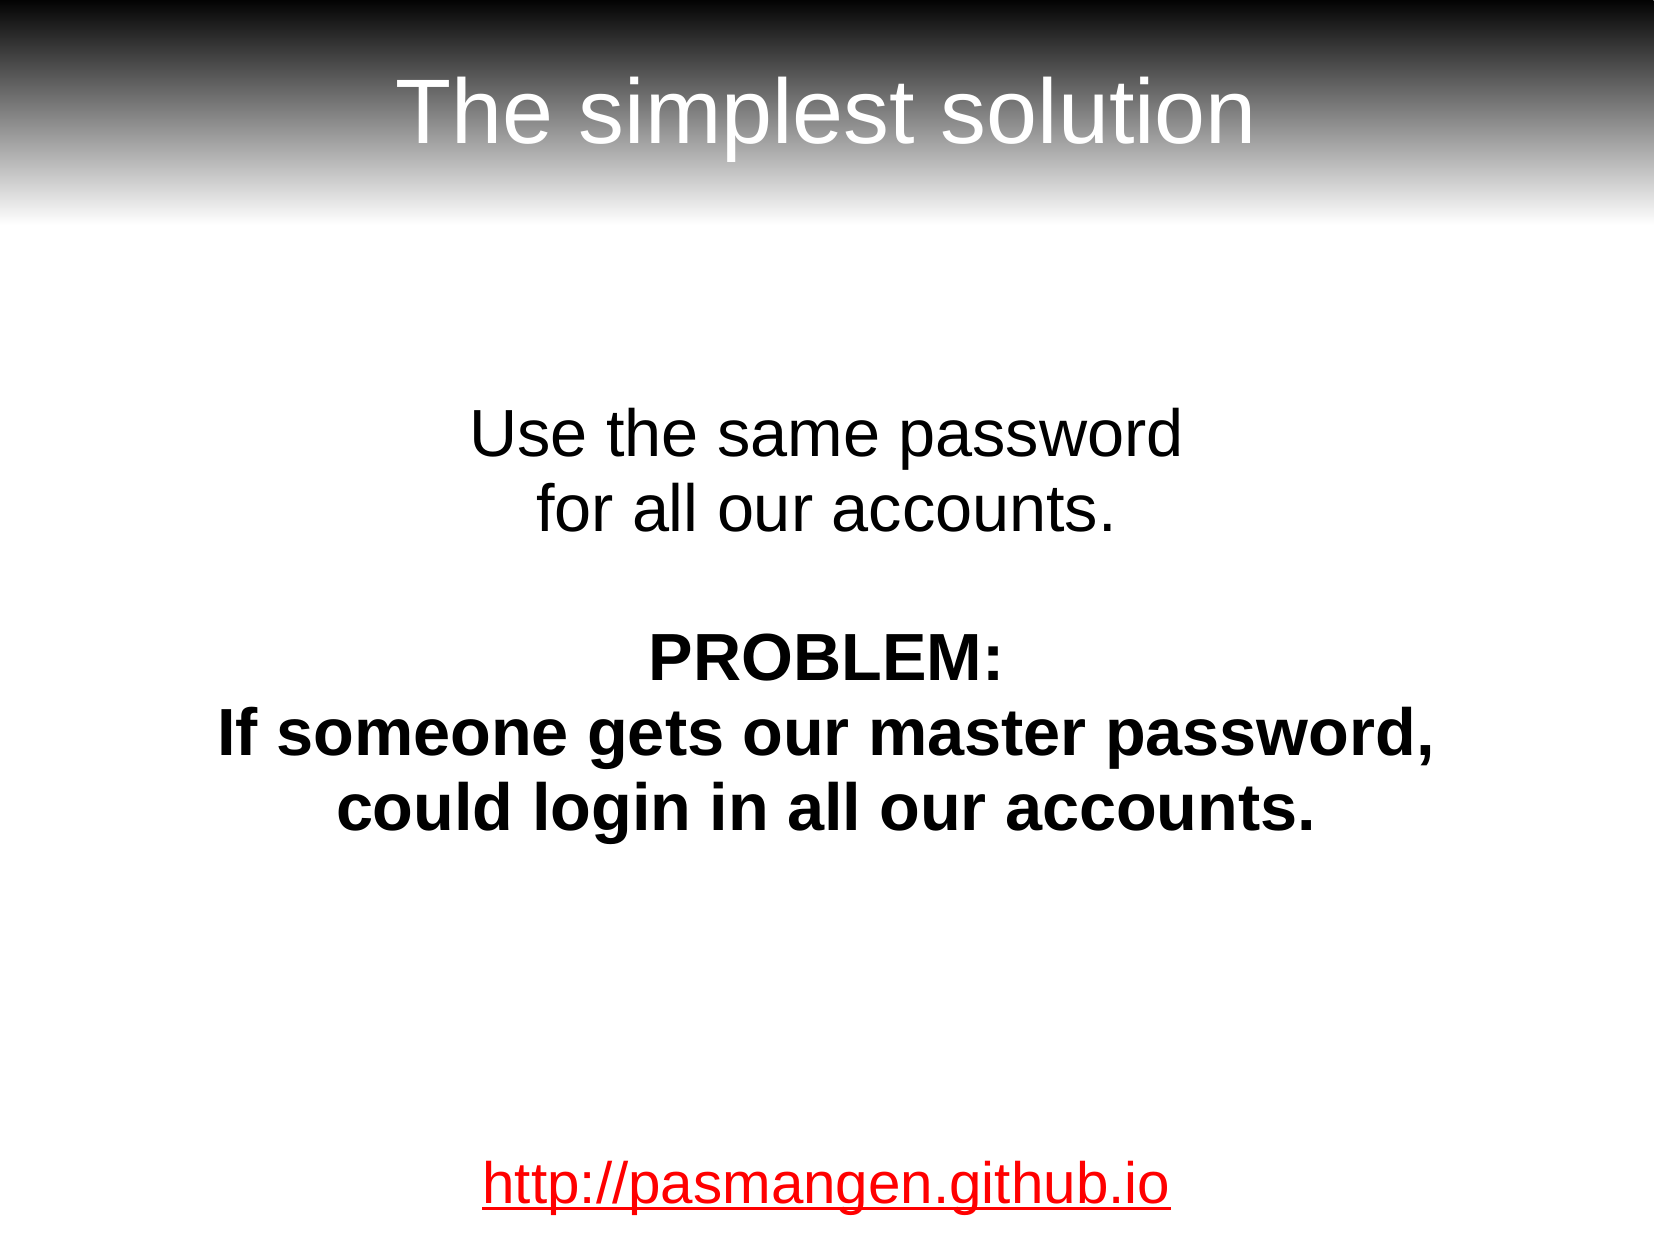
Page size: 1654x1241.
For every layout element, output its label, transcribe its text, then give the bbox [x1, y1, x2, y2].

subtitle Use the same password for all our accounts. PROBLEM: If someone gets our master password, could login in all our accounts. [0, 0, 1654, 1143]
text_box http://pasmangen.github.io [0, 1143, 1654, 1241]
